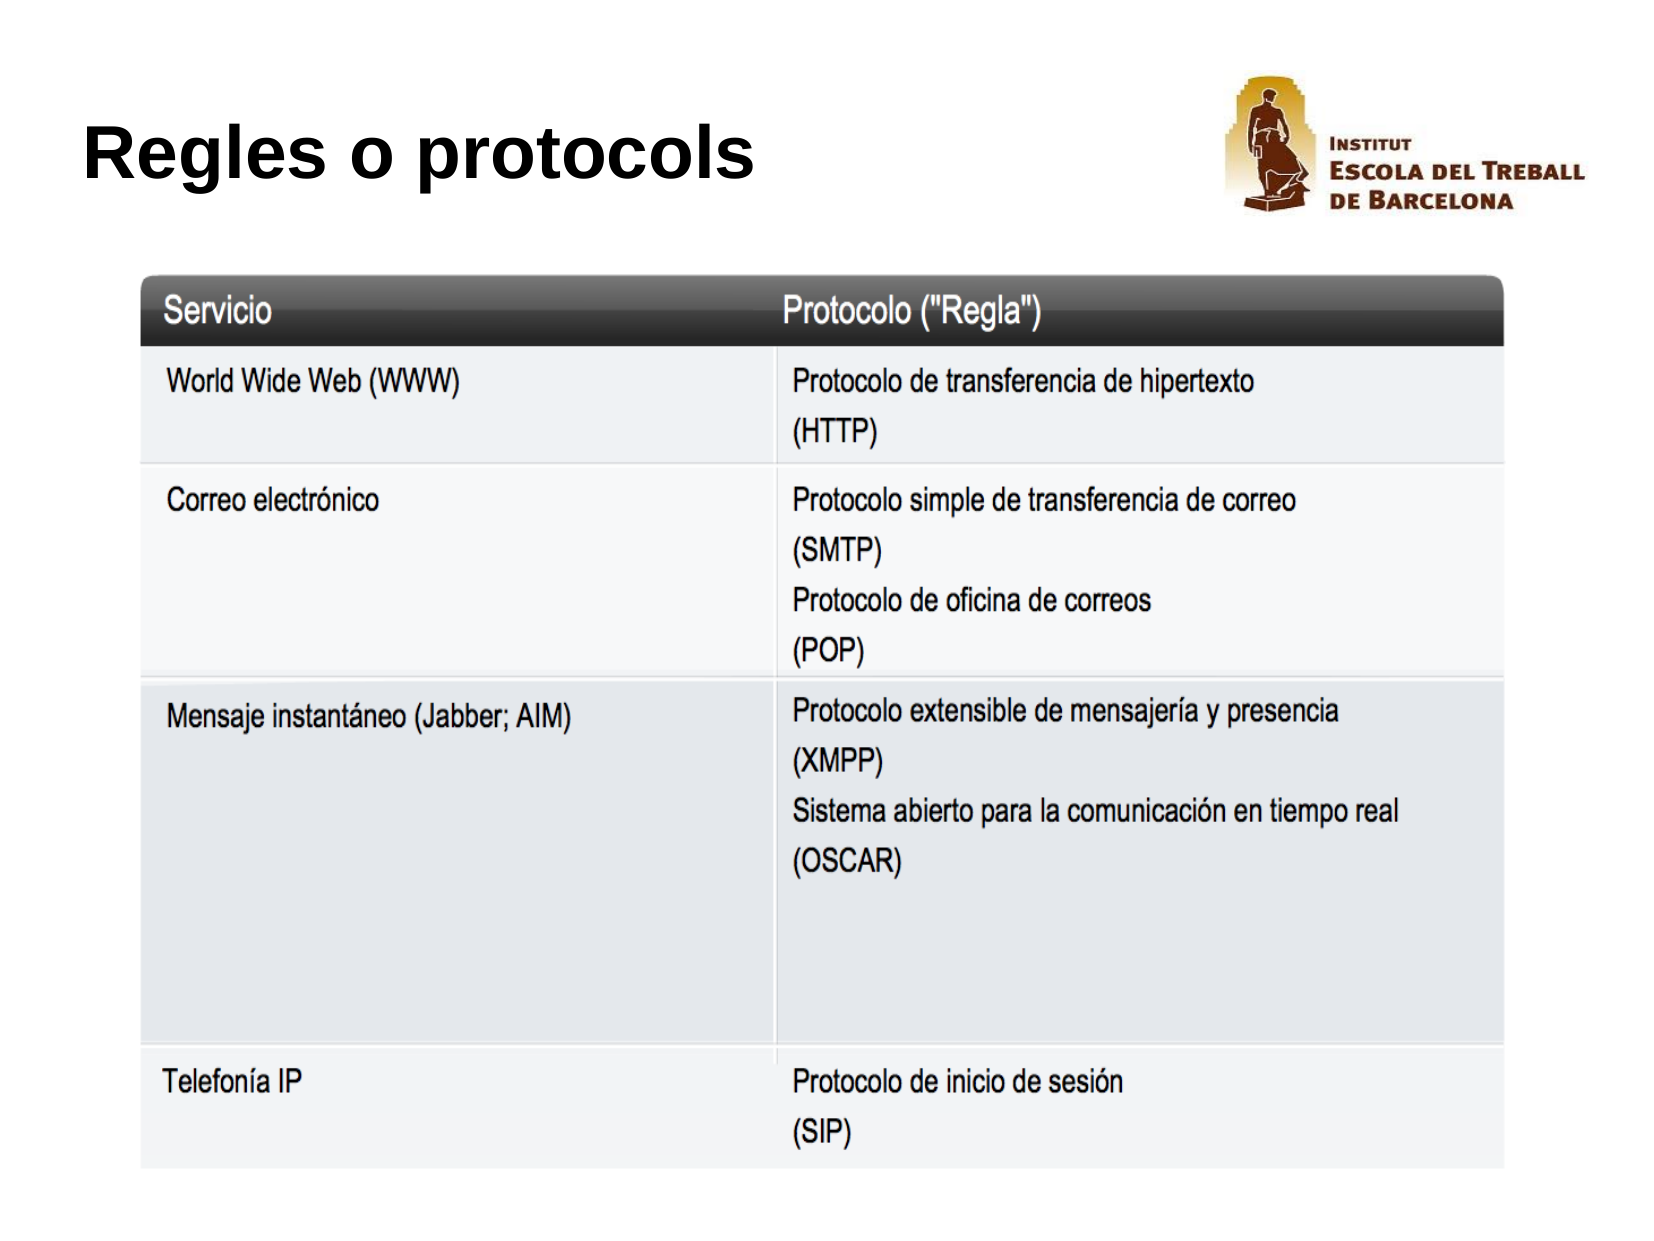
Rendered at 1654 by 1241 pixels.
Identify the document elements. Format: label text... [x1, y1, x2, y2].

title Regles o protocols [82, 49, 1571, 257]
picture [1204, 70, 1595, 223]
picture [118, 259, 1524, 1193]
